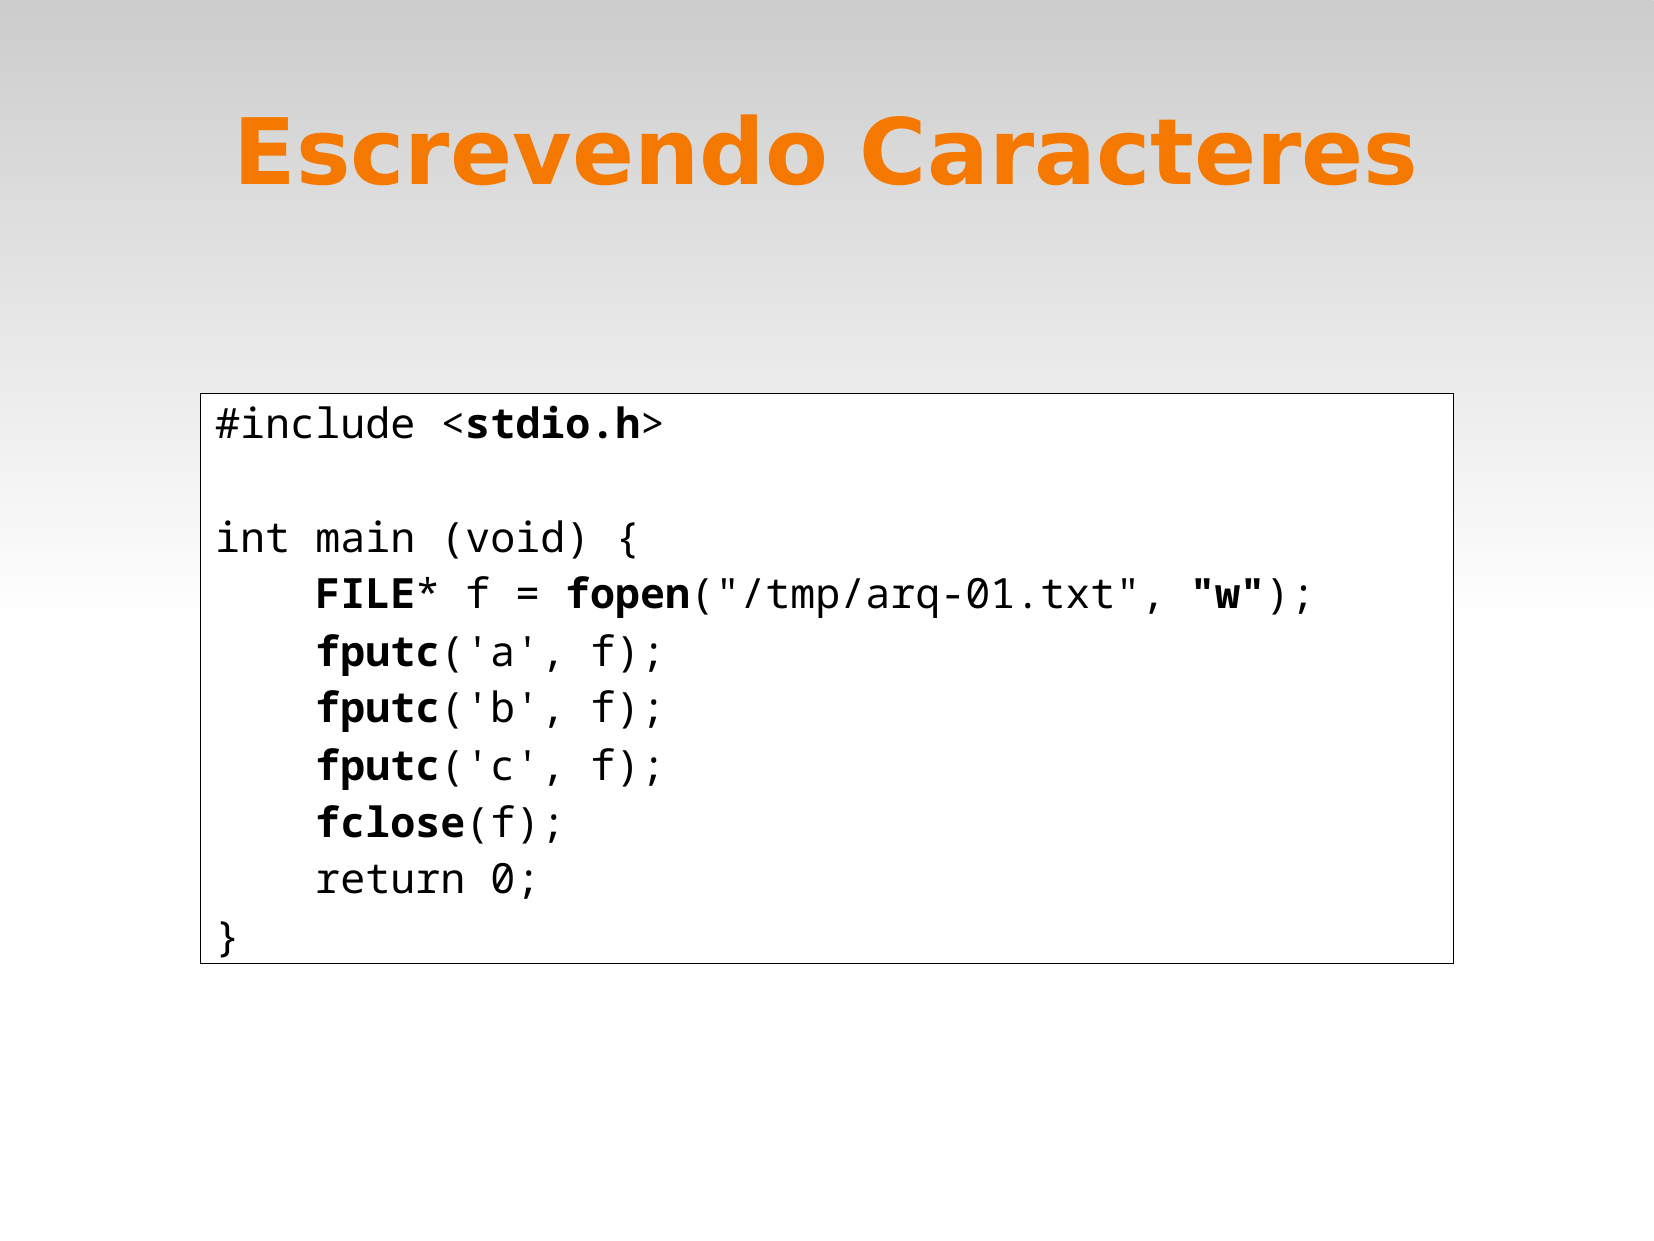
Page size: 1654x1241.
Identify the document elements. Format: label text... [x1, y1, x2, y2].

text_box #include <stdio.h> int main (void) { FILE* f = fopen("/tmp/arq-01.txt", "w"); fputc('a', f); fputc('b', f); fputc('c', f); fclose(f); return 0; } [200, 419, 1454, 938]
title Escrevendo Caracteres [82, 49, 1571, 257]
